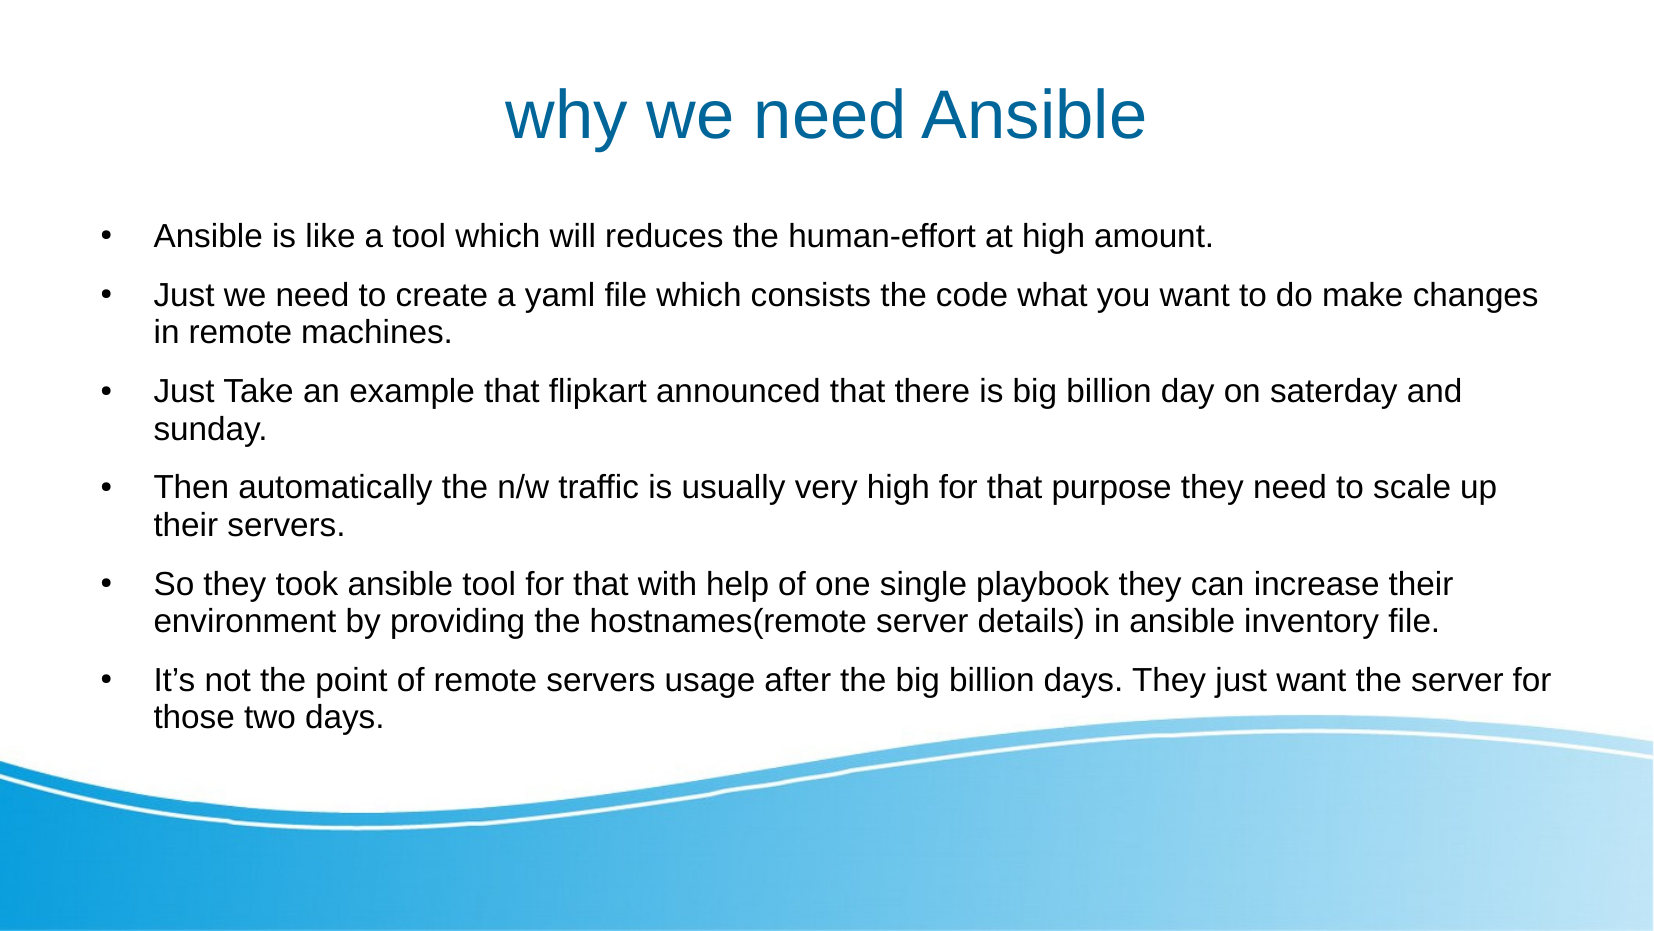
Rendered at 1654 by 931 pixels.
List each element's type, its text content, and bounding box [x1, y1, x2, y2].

list Ansible is like a tool which will reduces the human-effort at high amount. Just we need to create a yaml file which consists the code what you want to do make changes in remote machines. Just Take an example that flipkart announced that there is big billion day on saterday and sunday. Then automatically the n/w traffic is usually very high for that purpose they need to scale up their servers. So they took ansible tool for that with help of one single playbook they can increase their environment by providing the hostnames(remote server details) in ansible inventory file. It’s not the point of remote servers usage after the big billion days. They just want the server for those two days. [82, 217, 1571, 758]
picture [0, 714, 1654, 931]
title why we need Ansible [82, 37, 1571, 193]
